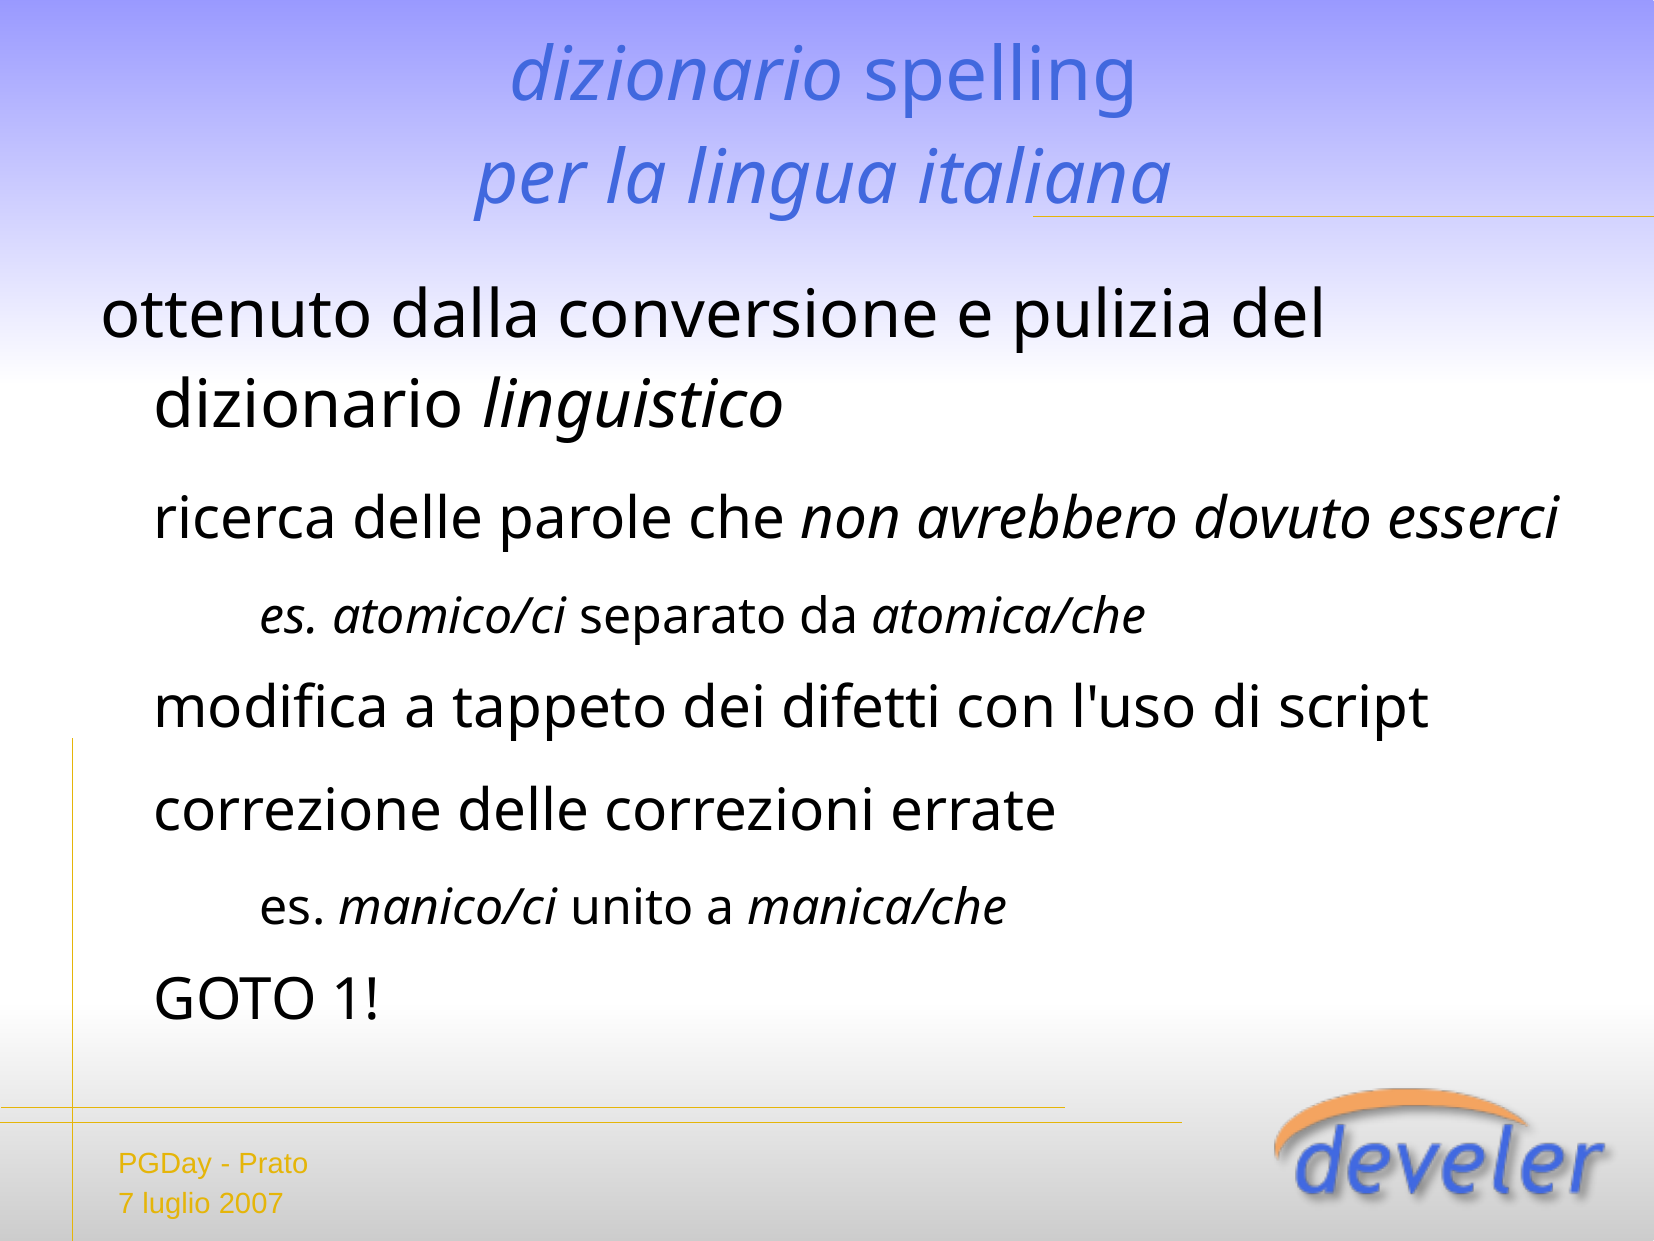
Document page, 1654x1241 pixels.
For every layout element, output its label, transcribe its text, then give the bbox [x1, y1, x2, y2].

list ottenuto dalla conversione e pulizia del dizionario linguistico ricerca delle parole che non avrebbero dovuto esserci es. atomico/ci separato da atomica/che modifica a tappeto dei difetti con l'uso di script correzione delle correzioni errate es. manico/ci unito a manica/che GOTO 1! [82, 265, 1571, 1093]
title dizionario spelling per la lingua italiana [82, 29, 1565, 217]
picture [1269, 1083, 1622, 1211]
